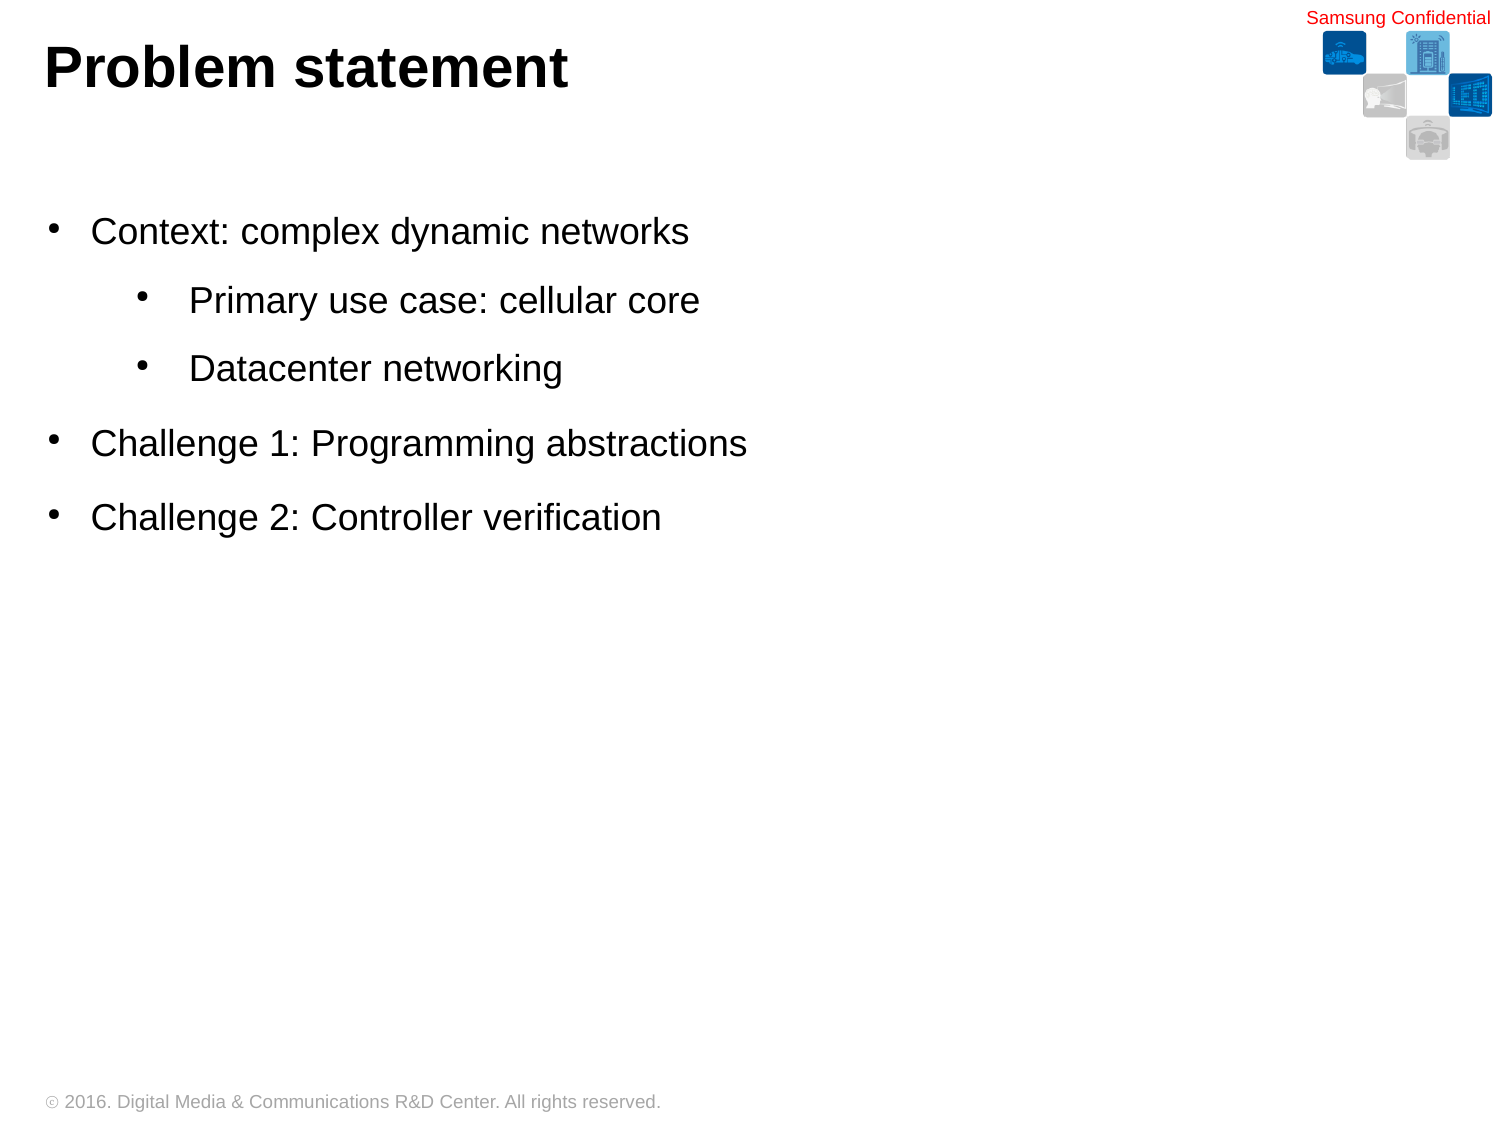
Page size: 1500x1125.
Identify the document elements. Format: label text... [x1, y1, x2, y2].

title Problem statement [29, 20, 1380, 108]
list Context: complex dynamic networks Primary use case: cellular core Datacenter networking Challenge 1: Programming abstractions Challenge 2: Controller verification [47, 180, 1446, 1036]
picture [1321, 30, 1493, 160]
